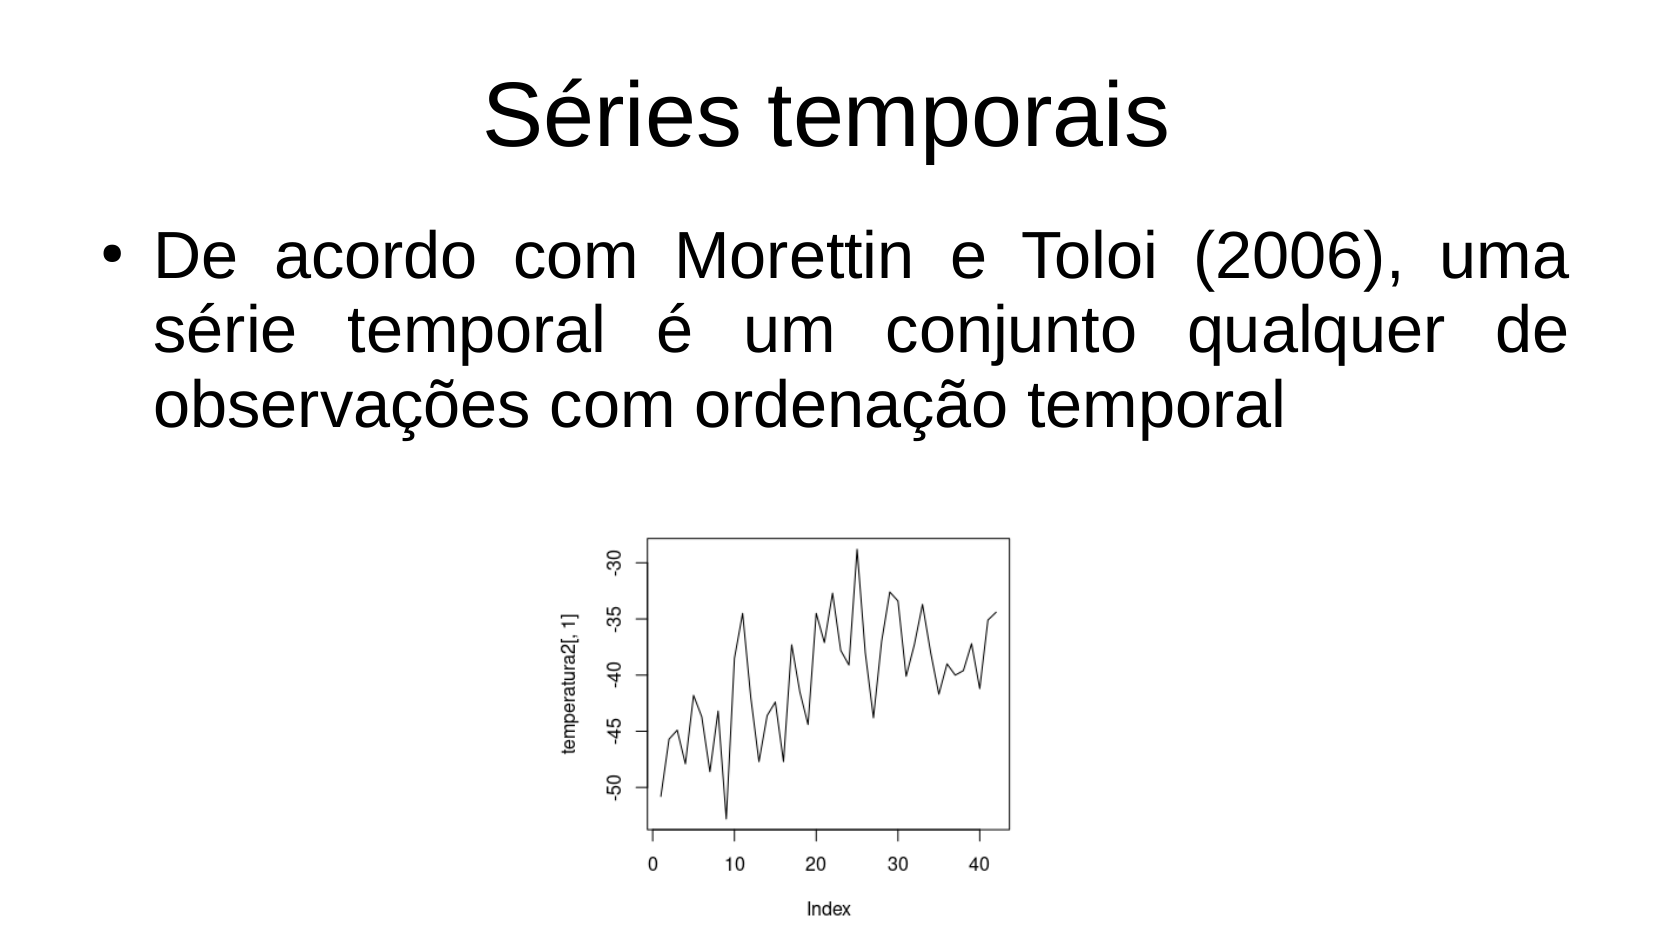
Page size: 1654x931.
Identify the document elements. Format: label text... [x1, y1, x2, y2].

picture [555, 446, 1057, 931]
list De acordo com Morettin e Toloi (2006), uma série temporal é um conjunto qualquer de observações com ordenação temporal [82, 217, 1571, 758]
title Séries temporais [82, 37, 1571, 193]
